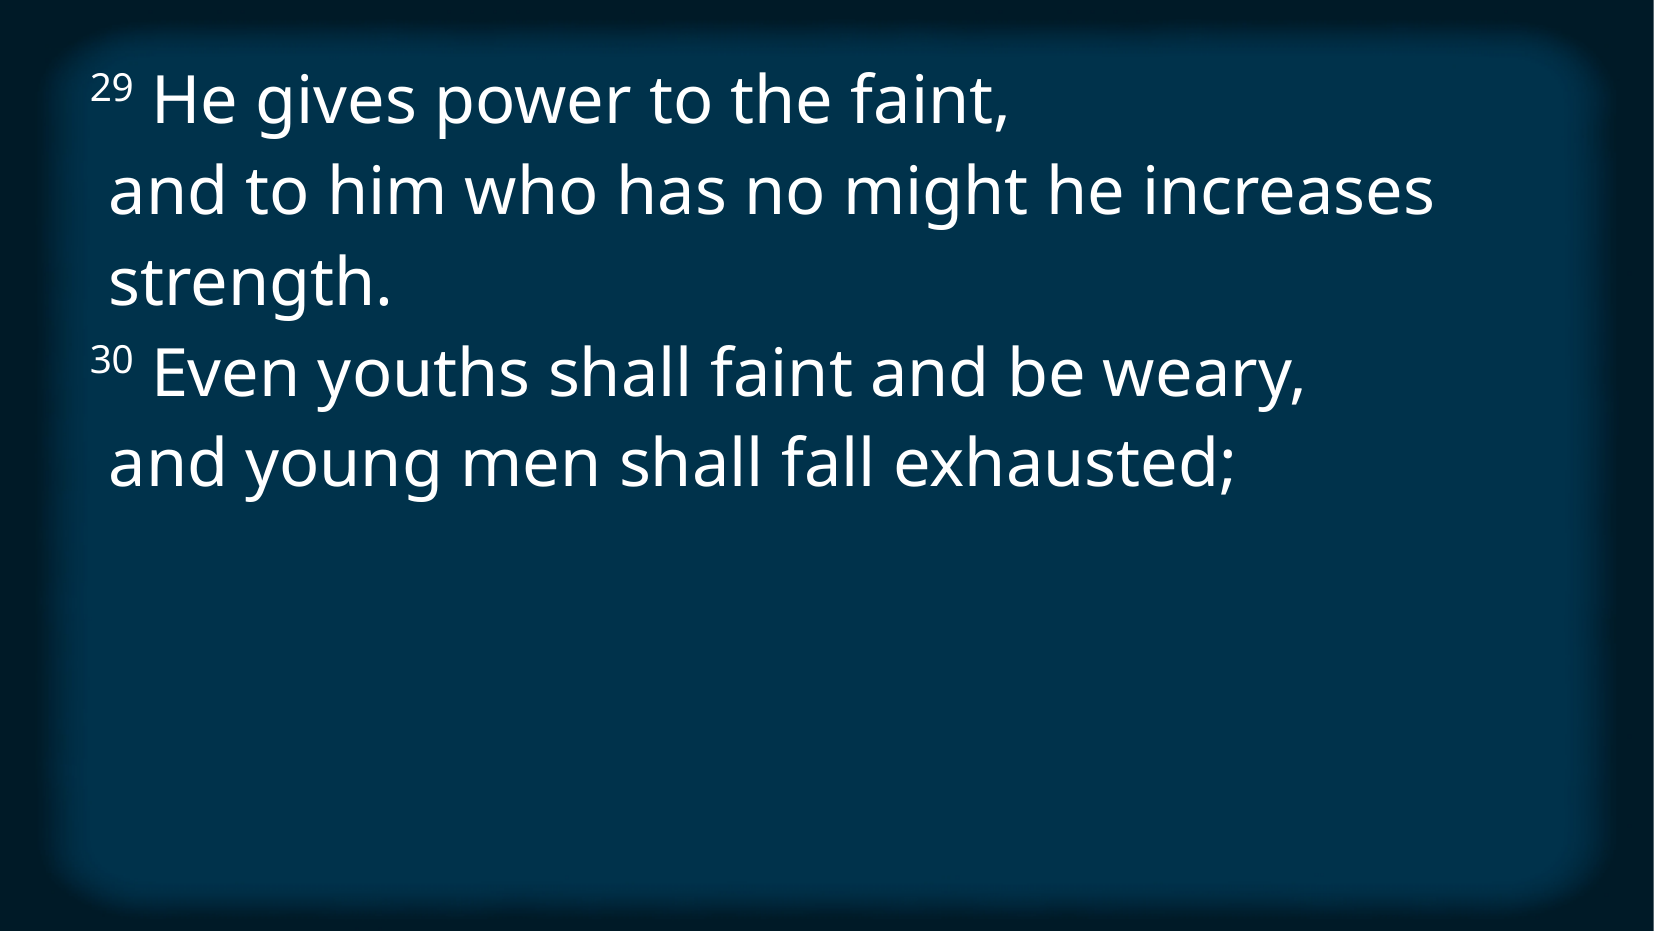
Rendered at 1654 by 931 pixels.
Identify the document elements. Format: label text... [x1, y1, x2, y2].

picture [0, 0, 1654, 931]
text_box 29 He gives power to the faint, and to him who has no might he increases strength. 30 Even youths shall faint and be weary, and young men shall fall exhausted; [75, 45, 1591, 504]
